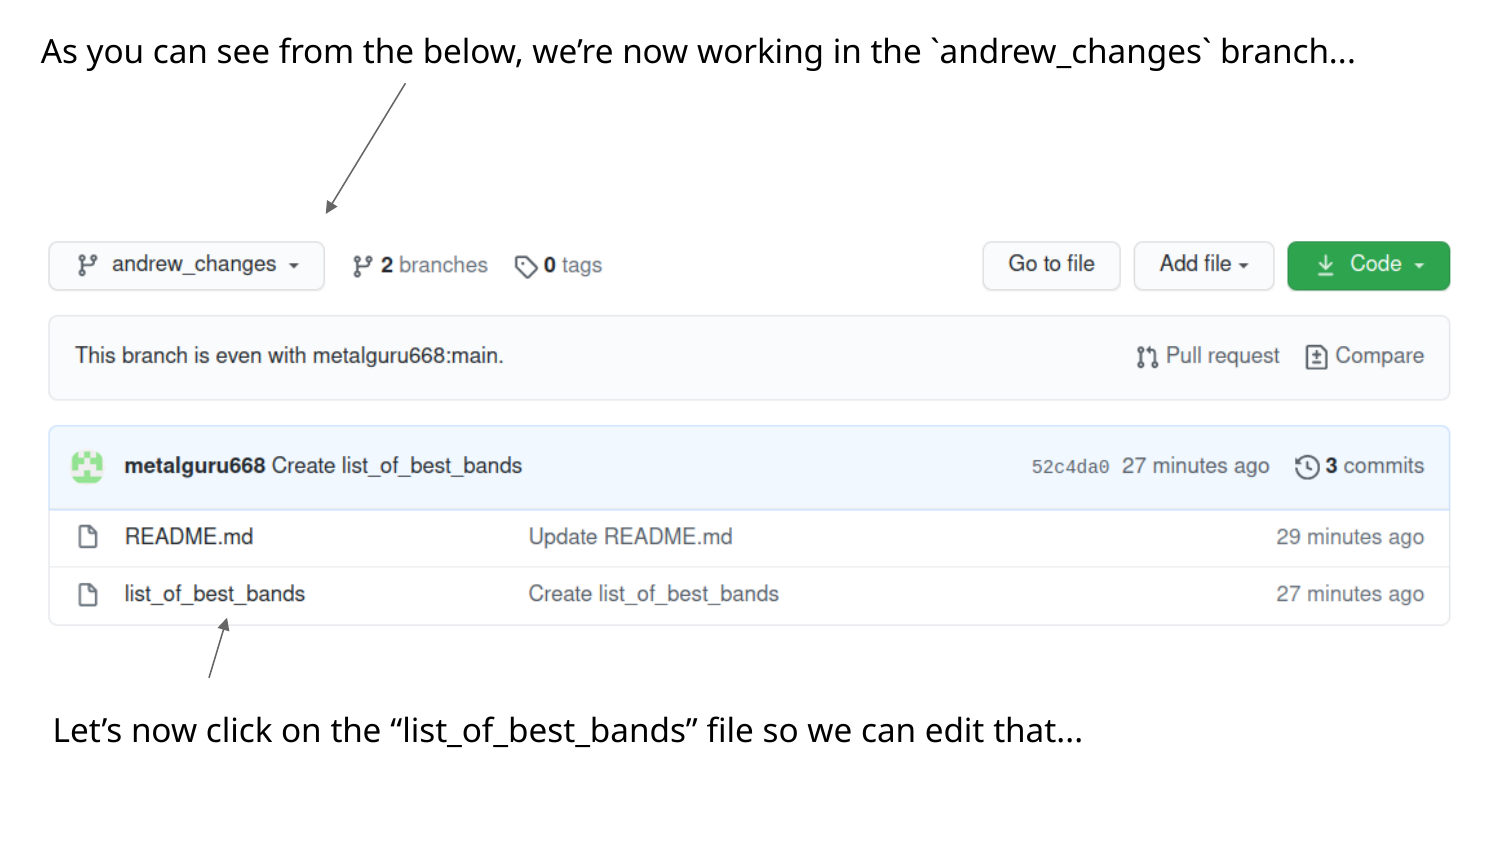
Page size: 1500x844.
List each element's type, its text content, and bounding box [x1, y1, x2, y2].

text_box Let’s now click on the “list_of_best_bands” file so we can edit that... [37, 694, 1412, 825]
text_box As you can see from the below, we’re now working in the `andrew_changes` branch... [25, 15, 1448, 198]
picture [24, 222, 1475, 635]
